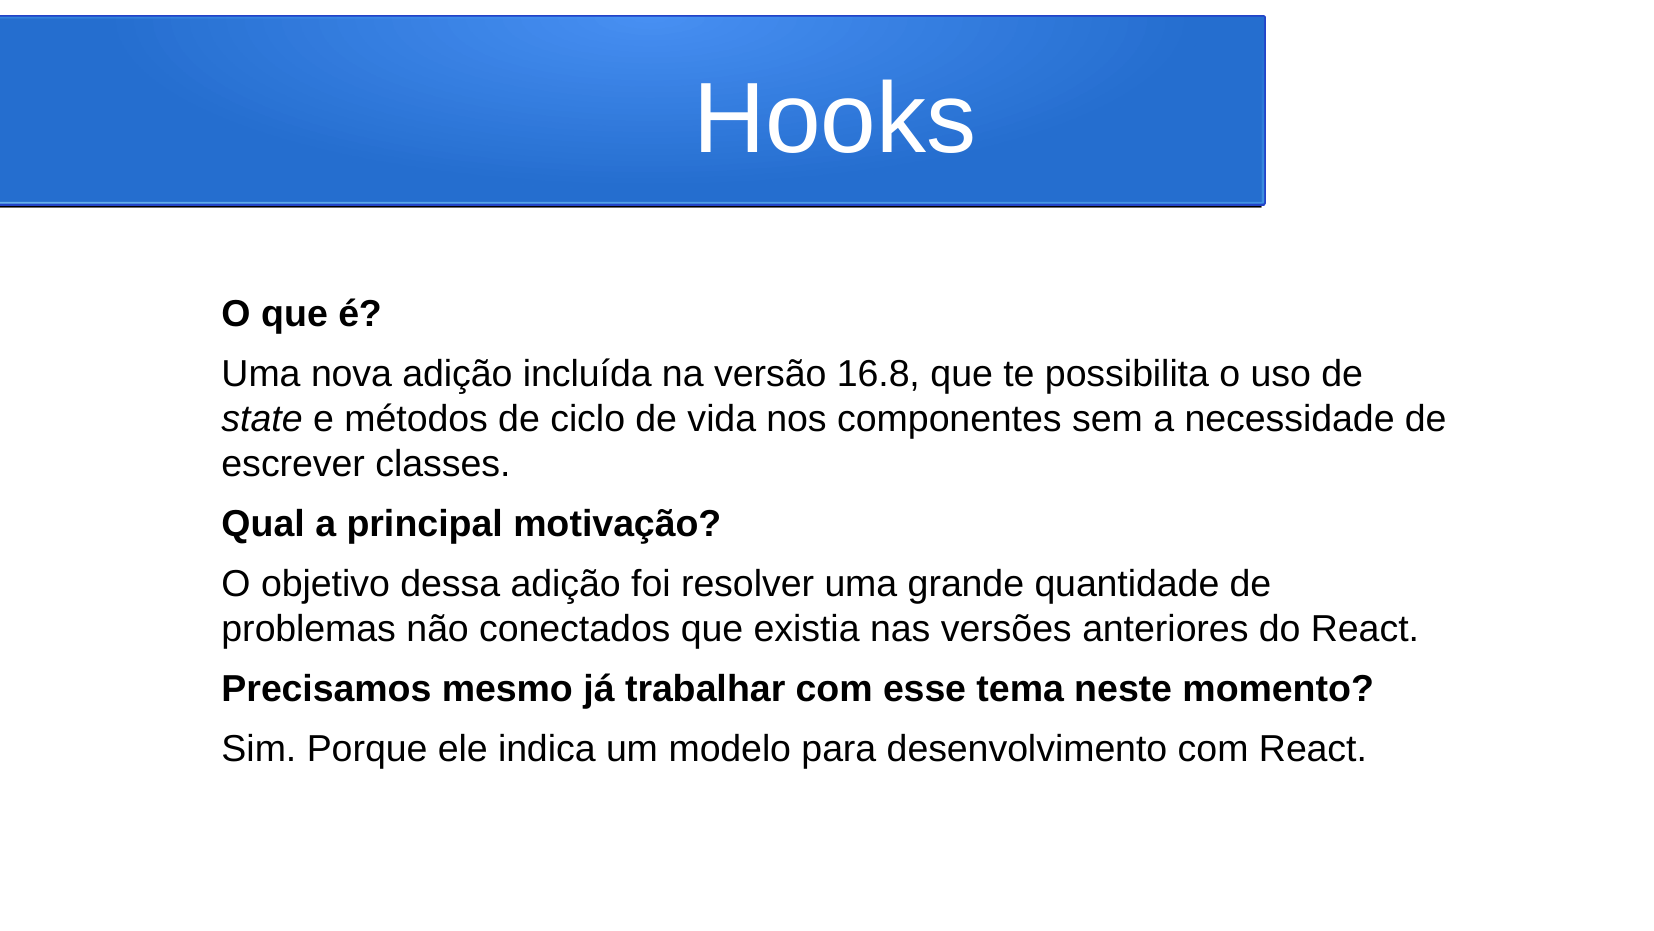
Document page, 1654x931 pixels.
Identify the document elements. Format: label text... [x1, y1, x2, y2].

text_box O que é? Uma nova adição incluída na versão 16.8, que te possibilita o uso de state e métodos de ciclo de vida nos componentes sem a necessidade de escrever classes. Qual a principal motivação? O objetivo dessa adição foi resolver uma grande quantidade de problemas não conectados que existia nas versões anteriores do React. Precisamos mesmo já trabalhar com esse tema neste momento? Sim. Porque ele indica um modelo para desenvolvimento com React. [206, 282, 1465, 777]
text_box Hooks [678, 44, 1264, 180]
picture [0, 13, 1269, 211]
